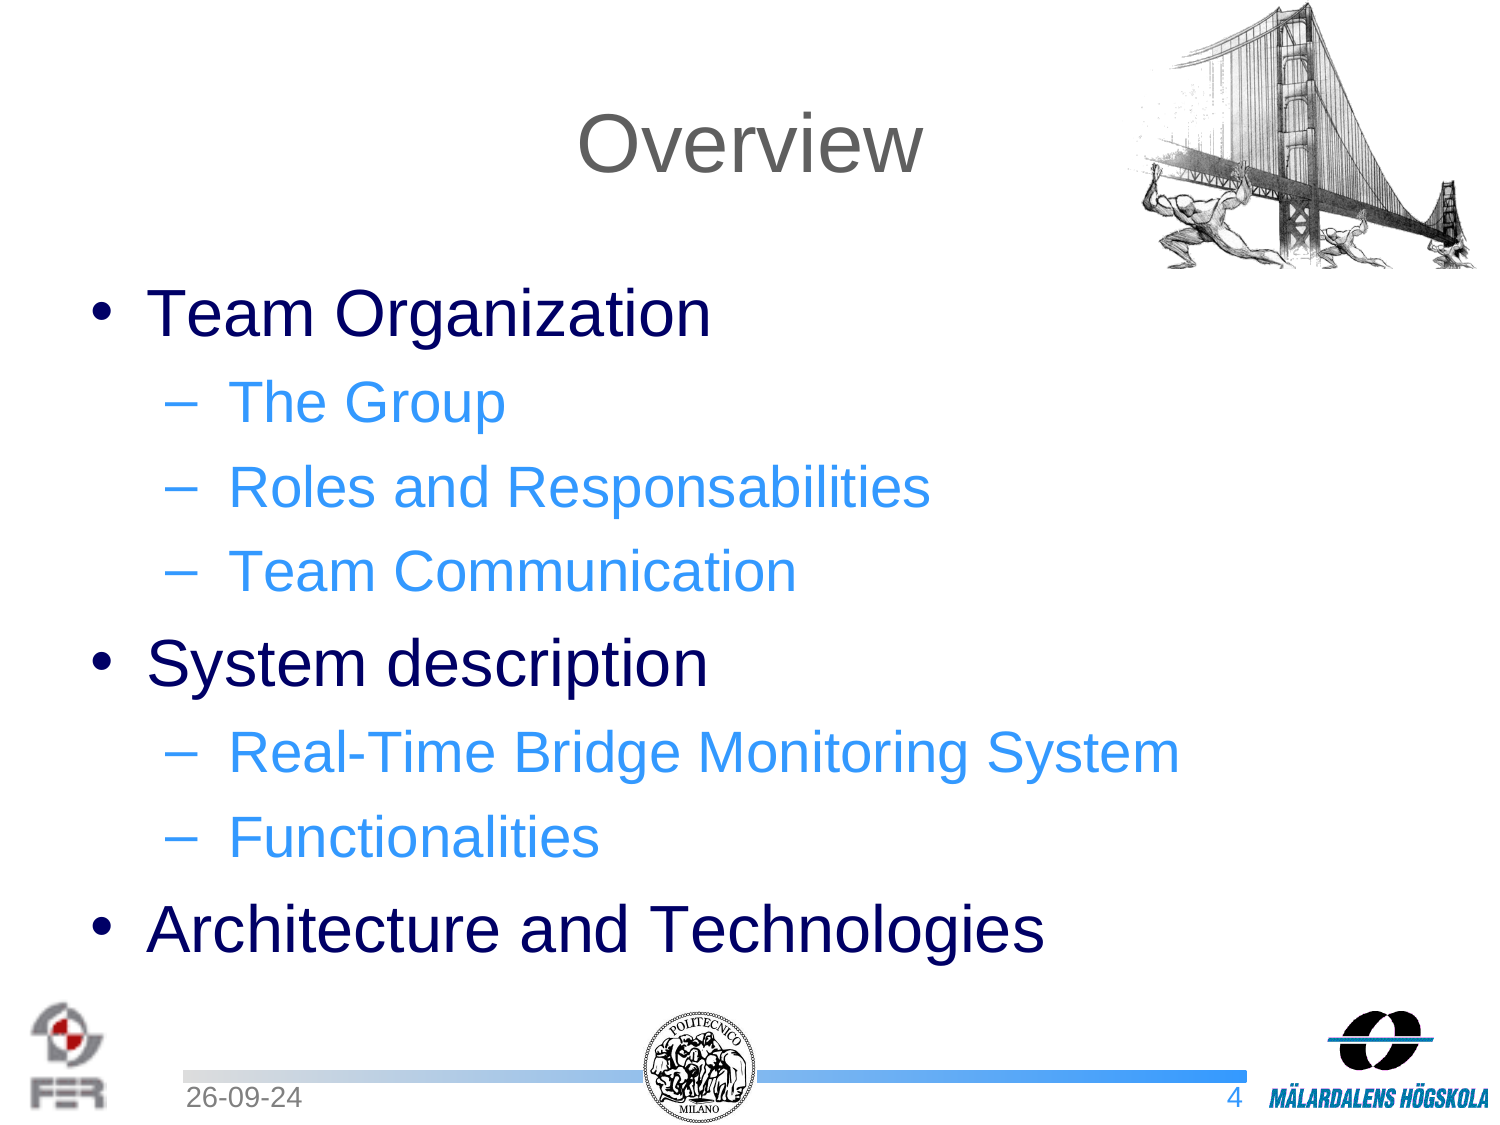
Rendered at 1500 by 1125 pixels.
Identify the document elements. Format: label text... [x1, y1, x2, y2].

picture [643, 1034, 757, 1123]
picture [1454, 1091, 1459, 1108]
text_box <Nummer> [1186, 1070, 1258, 1114]
picture [29, 987, 107, 1125]
text_box 13-10-23 [171, 1070, 396, 1114]
picture [1122, 0, 1477, 269]
picture [1269, 1011, 1488, 1108]
title Overview [75, 45, 1122, 233]
picture [1435, 1096, 1441, 1104]
list Team Organization The Group Roles and Responsabilities Team Communication System description Real-Time Bridge Monitoring System Functionalities Architecture and Technologies [75, 262, 1426, 1034]
picture [1368, 1093, 1374, 1104]
